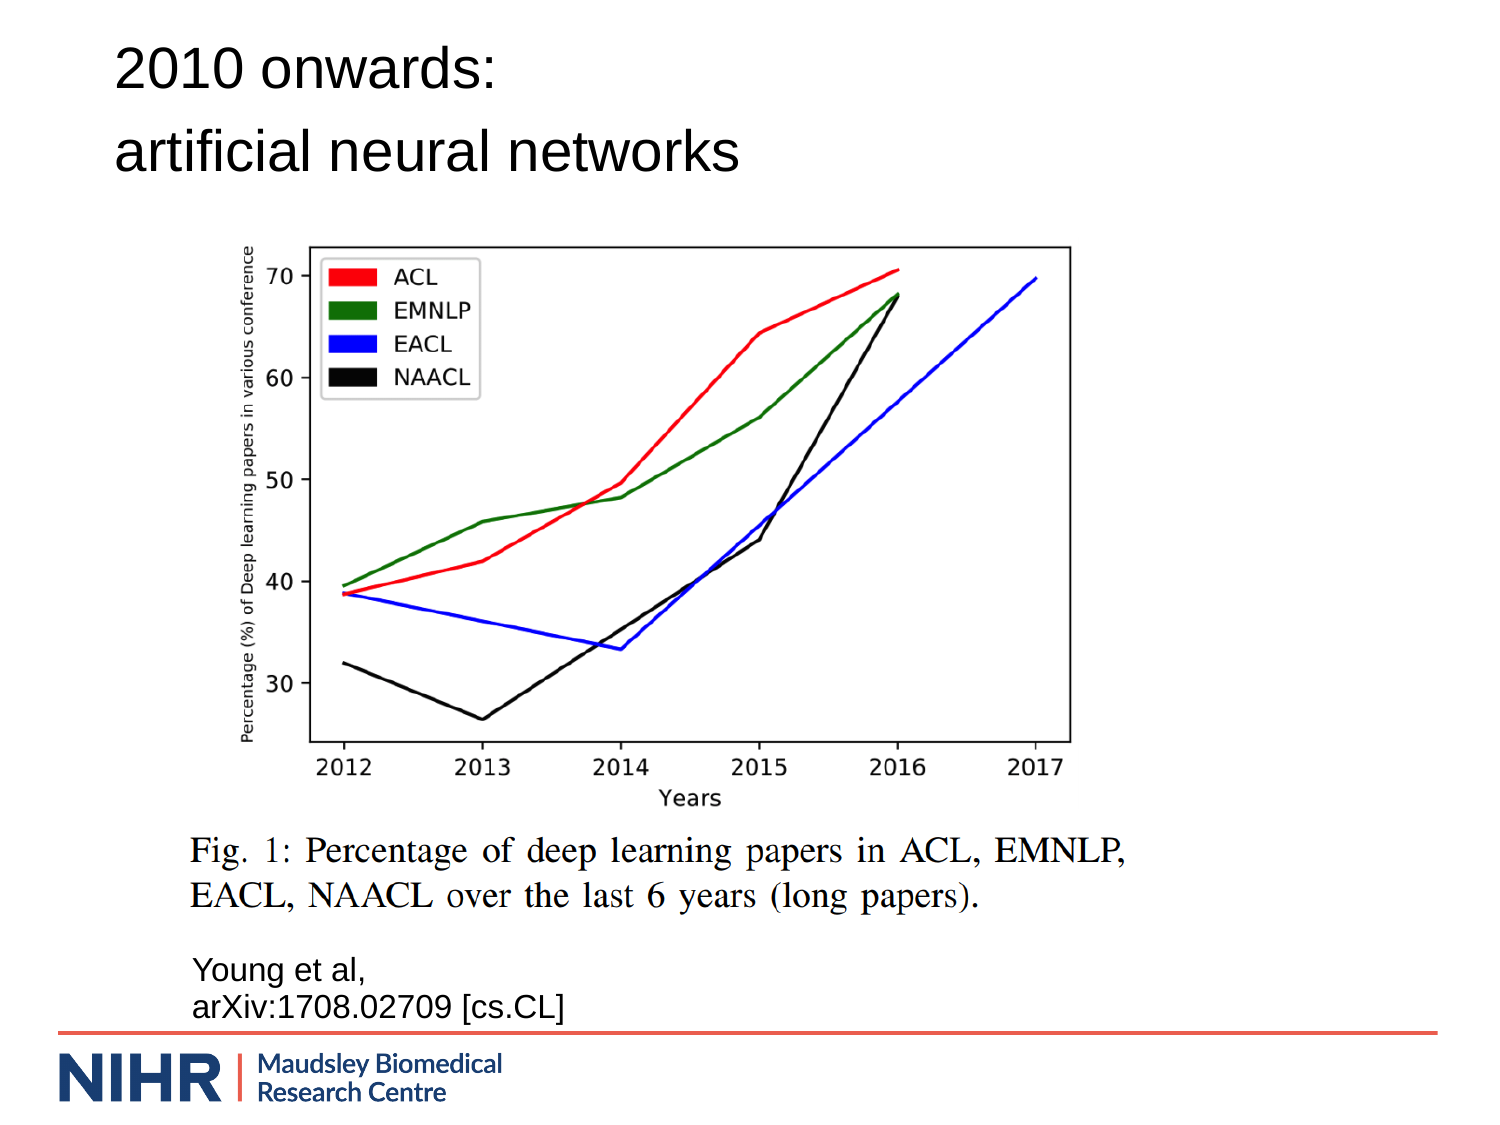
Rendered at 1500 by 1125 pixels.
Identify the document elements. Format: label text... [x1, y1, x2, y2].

picture [163, 228, 1158, 927]
picture [29, 1018, 531, 1125]
text_box 2010 onwards: artificial neural networks [100, 30, 1105, 193]
text_box Young et al, arXiv:1708.02709 [cs.CL] [177, 944, 581, 1034]
